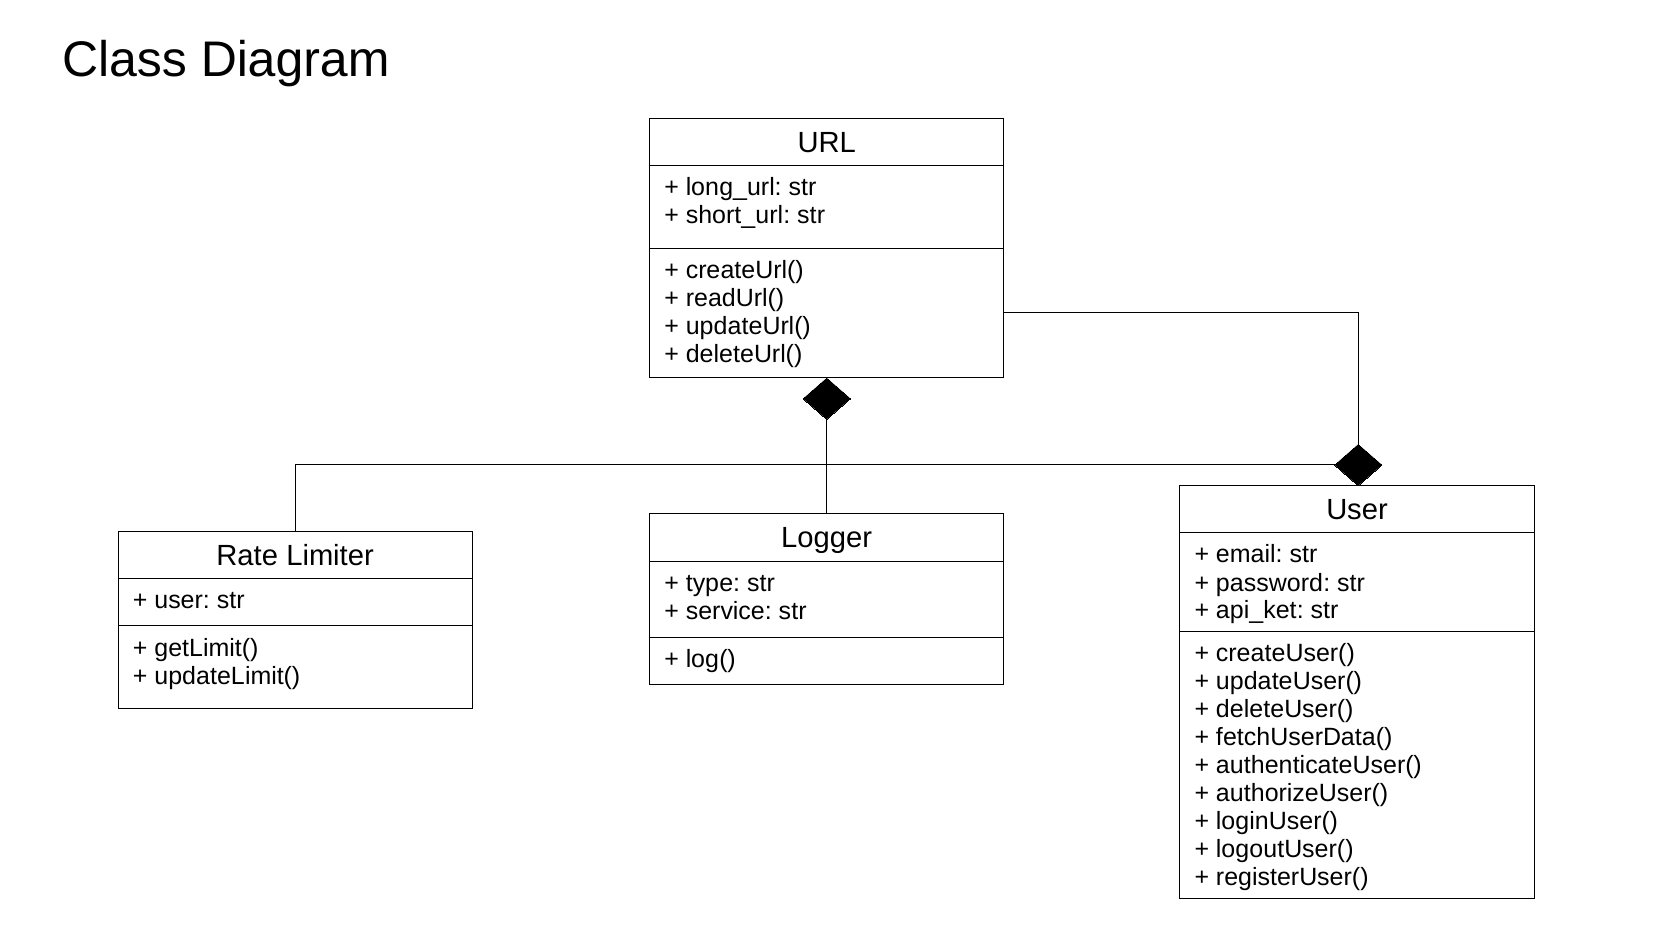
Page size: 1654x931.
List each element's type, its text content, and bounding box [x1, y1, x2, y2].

text_box + email: str + password: str + api_ket: str [1179, 533, 1535, 632]
text_box + user: str [118, 579, 473, 626]
text_box + createUser() + updateUser() + deleteUser() + fetchUserData() + authenticateUser() + authorizeUser() + loginUser() + logoutUser() + registerUser() [1179, 632, 1535, 899]
text_box + long_url: str + short_url: str [649, 166, 1004, 249]
text_box Logger [649, 513, 1004, 561]
text_box Rate Limiter [118, 531, 473, 578]
text_box + type: str + service: str [649, 561, 1004, 637]
text_box User [1179, 485, 1535, 532]
text_box [803, 377, 851, 420]
text_box + log() [649, 637, 1004, 686]
text_box + createUrl() + readUrl() + updateUrl() + deleteUrl() [649, 249, 1004, 378]
text_box + getLimit() + updateLimit() [118, 626, 473, 709]
text_box [1334, 444, 1382, 486]
text_box Class Diagram [47, 23, 1607, 95]
text_box URL [649, 118, 1004, 165]
